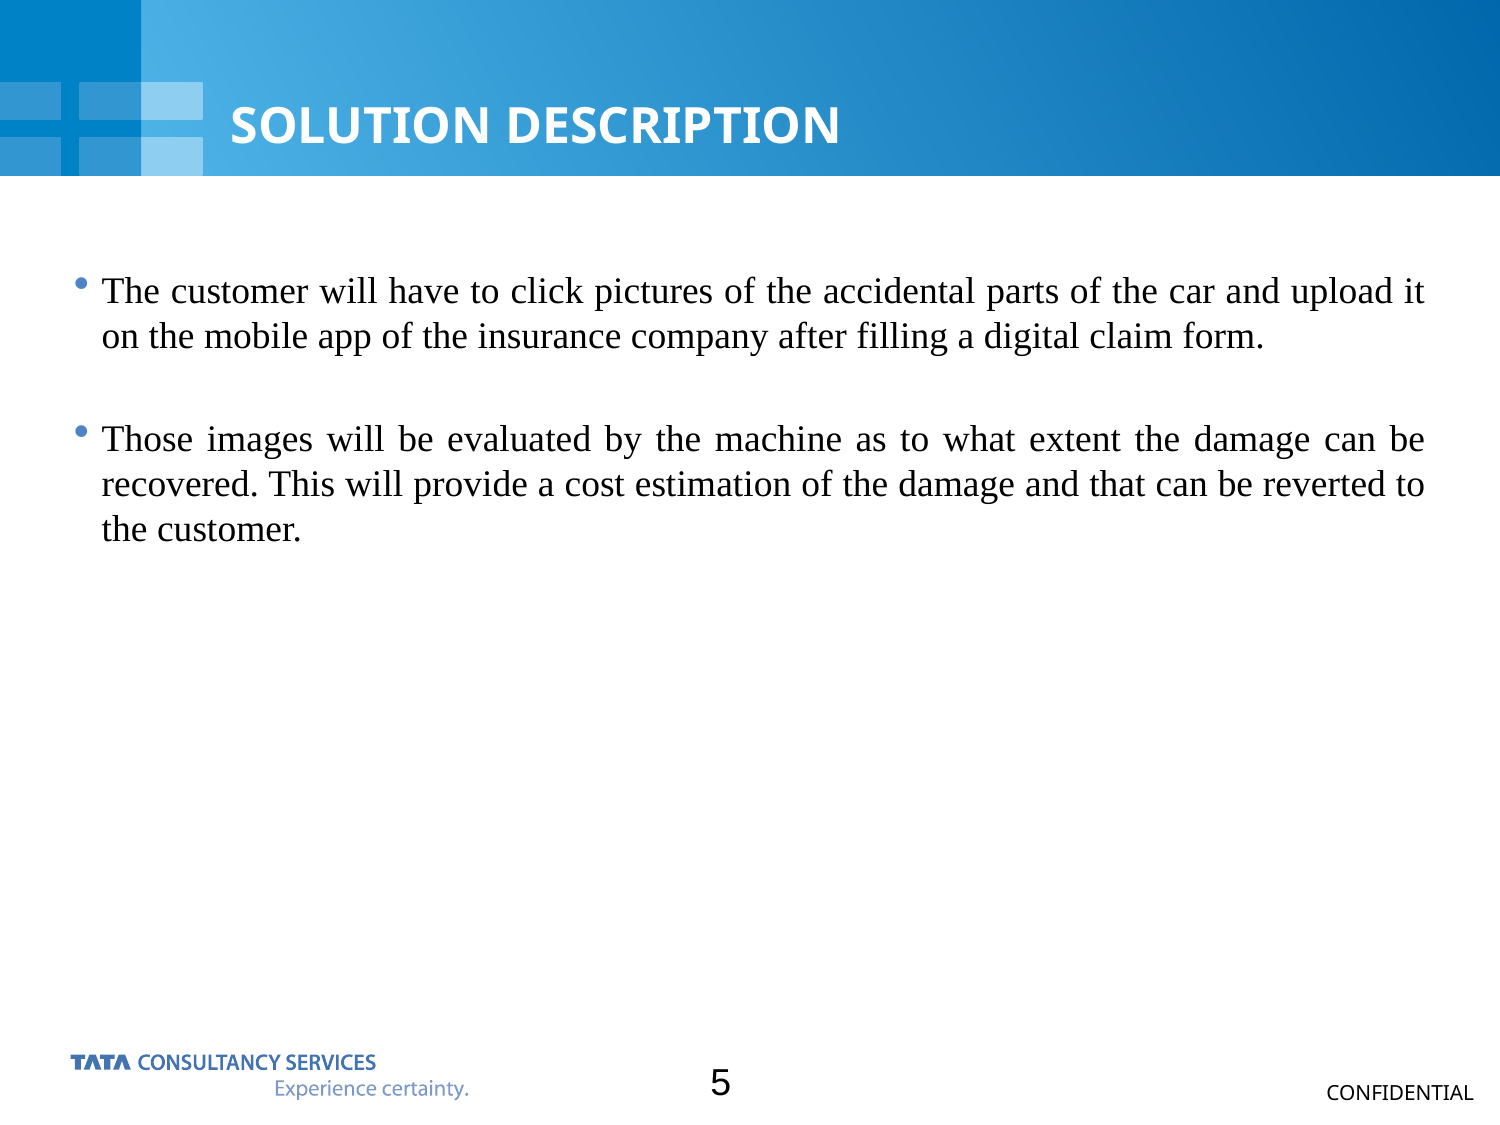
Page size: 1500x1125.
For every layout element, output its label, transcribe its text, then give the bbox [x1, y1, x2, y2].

list The customer will have to click pictures of the accidental parts of the car and upload it on the mobile app of the insurance company after filling a digital claim form. Those images will be evaluated by the machine as to what extent the damage can be recovered. This will provide a cost estimation of the damage and that can be reverted to the customer. [58, 258, 1442, 856]
slide_number <number> [695, 1050, 805, 1110]
title SOLUTION DESCRIPTION [215, 76, 1357, 180]
